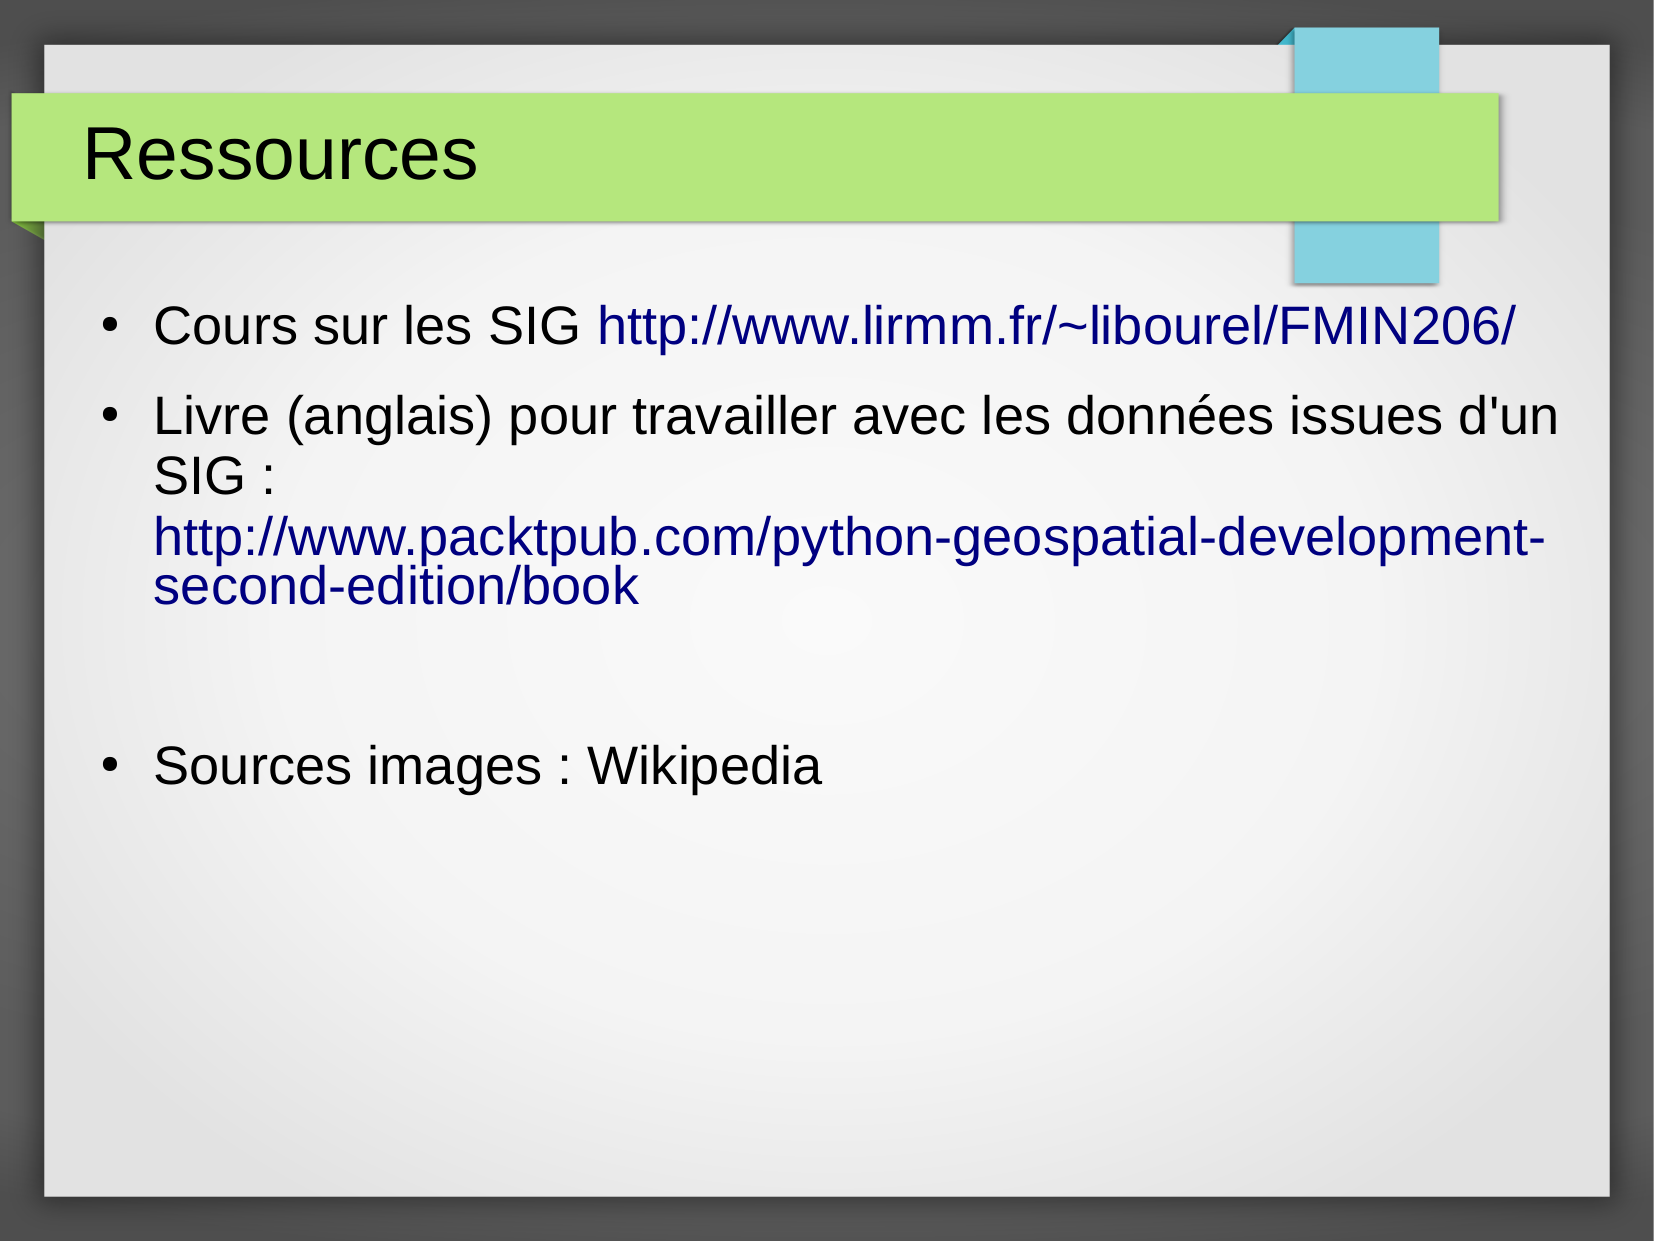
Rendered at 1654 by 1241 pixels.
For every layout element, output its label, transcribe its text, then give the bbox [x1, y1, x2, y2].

picture [0, 0, 1654, 1241]
list Cours sur les SIG http://www.lirmm.fr/~libourel/FMIN206/ Livre (anglais) pour travailler avec les données issues d'un SIG : http://www.packtpub.com/python-geospatial-development-second-edition/book Sources images : Wikipedia [82, 295, 1571, 1015]
title Ressources [82, 94, 1264, 213]
